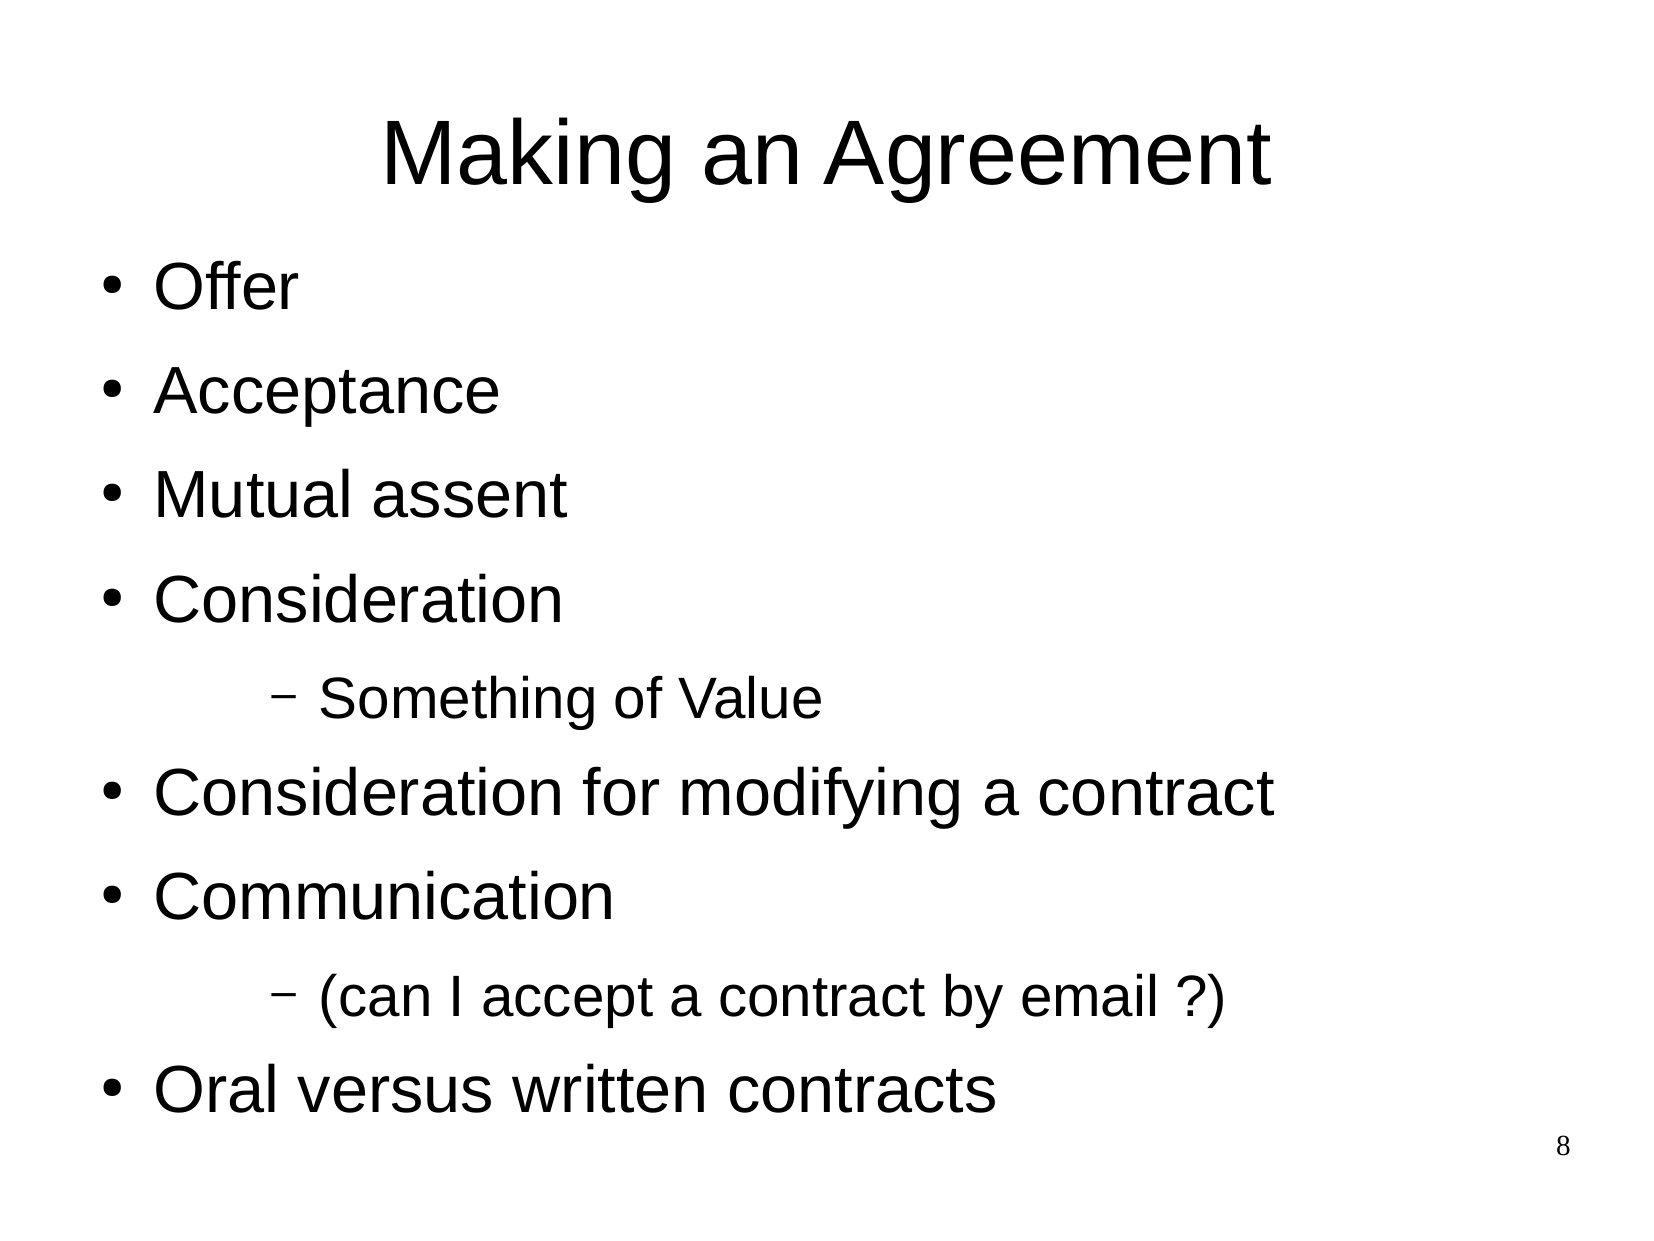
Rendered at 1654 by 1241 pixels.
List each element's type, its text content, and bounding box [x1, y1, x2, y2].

title Making an Agreement [82, 49, 1571, 248]
list Offer Acceptance Mutual assent Consideration Something of Value Consideration for modifying a contract Communication (can I accept a contract by email ?) Oral versus written contracts [82, 248, 1571, 1163]
